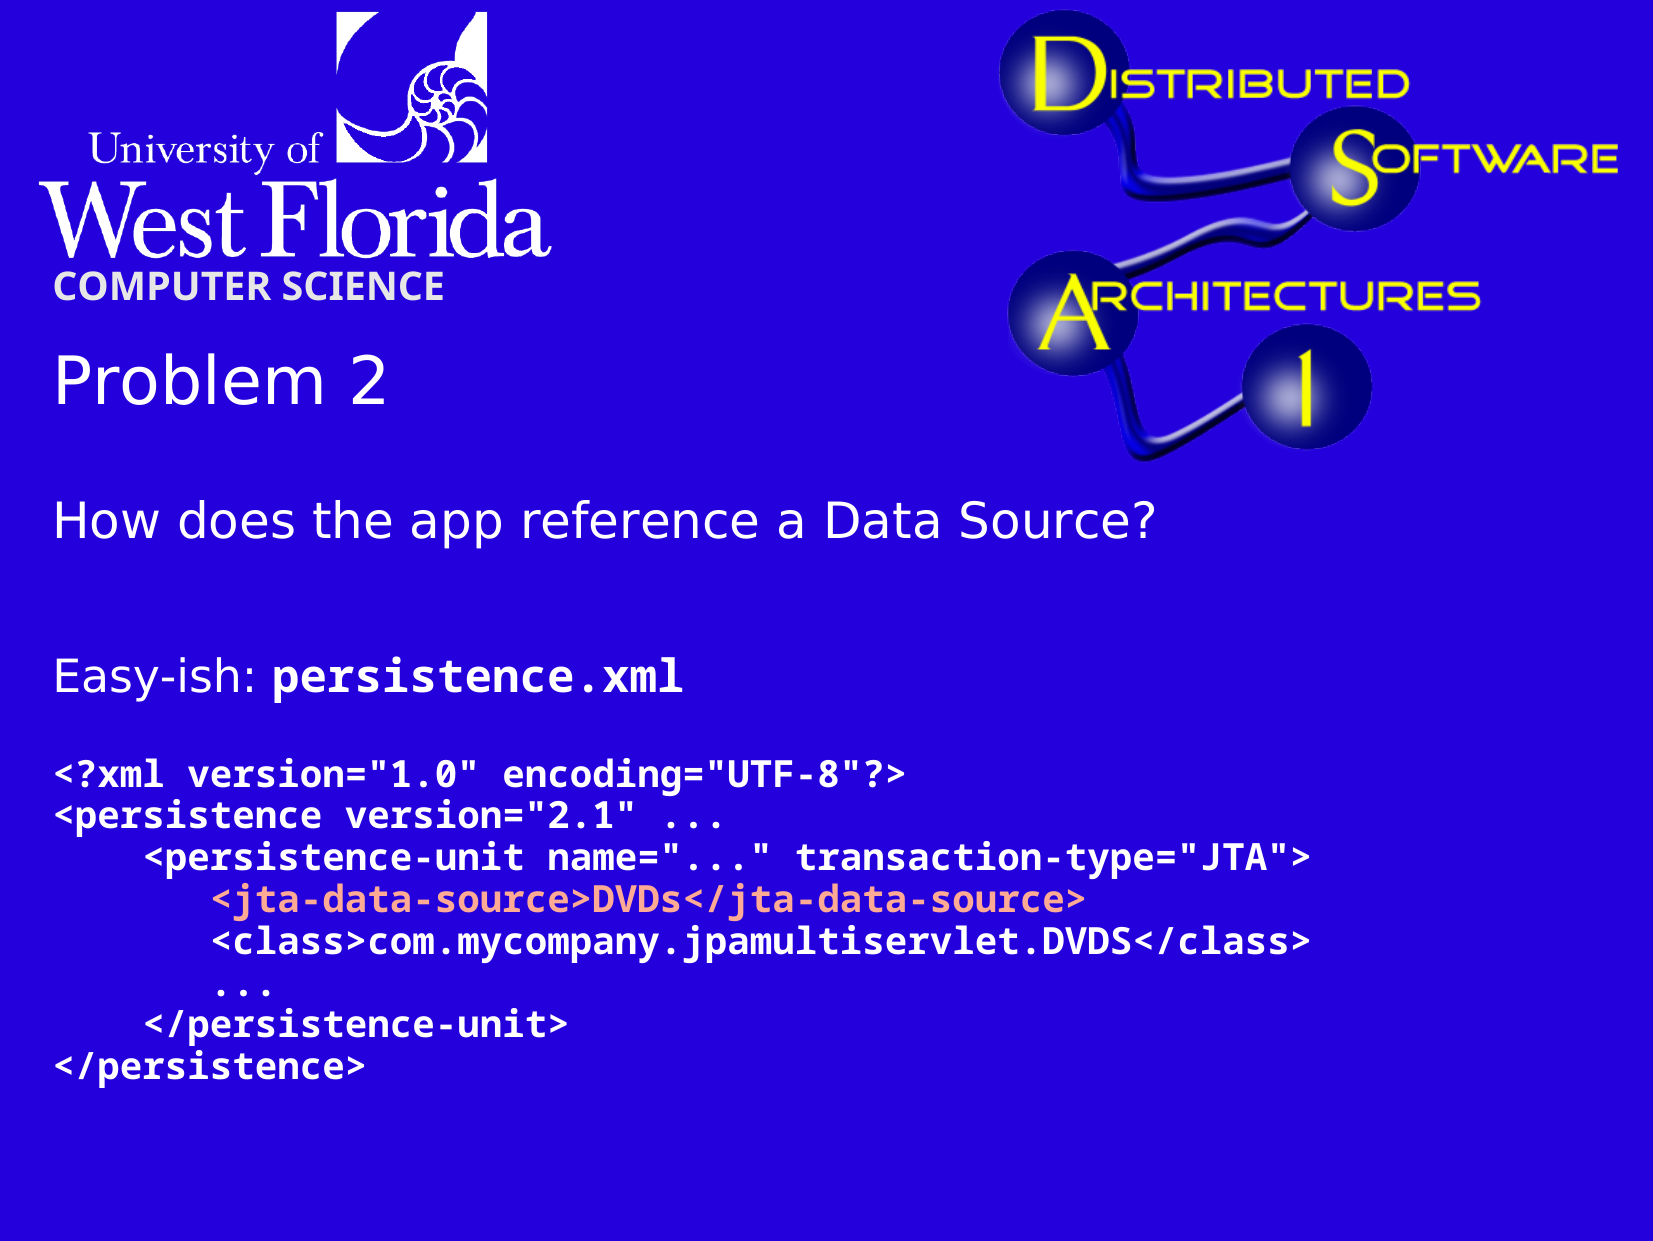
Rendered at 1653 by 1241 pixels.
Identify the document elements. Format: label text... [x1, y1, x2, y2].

picture [910, 0, 1653, 506]
picture [37, 0, 559, 262]
text_box COMPUTER SCIENCE [37, 262, 563, 316]
text_box Problem 2 How does the app reference a Data Source? Easy-ish: persistence.xml <?xml version="1.0" encoding="UTF-8"?> <persistence version="2.1" ... <persistence-unit name="..." transaction-type="JTA"> <jta-data-source>DVDs</jta-data-source> <class>com.mycompany.jpamultiservlet.DVDS</class> ... </persistence-unit> </persistence> [37, 337, 1426, 1241]
